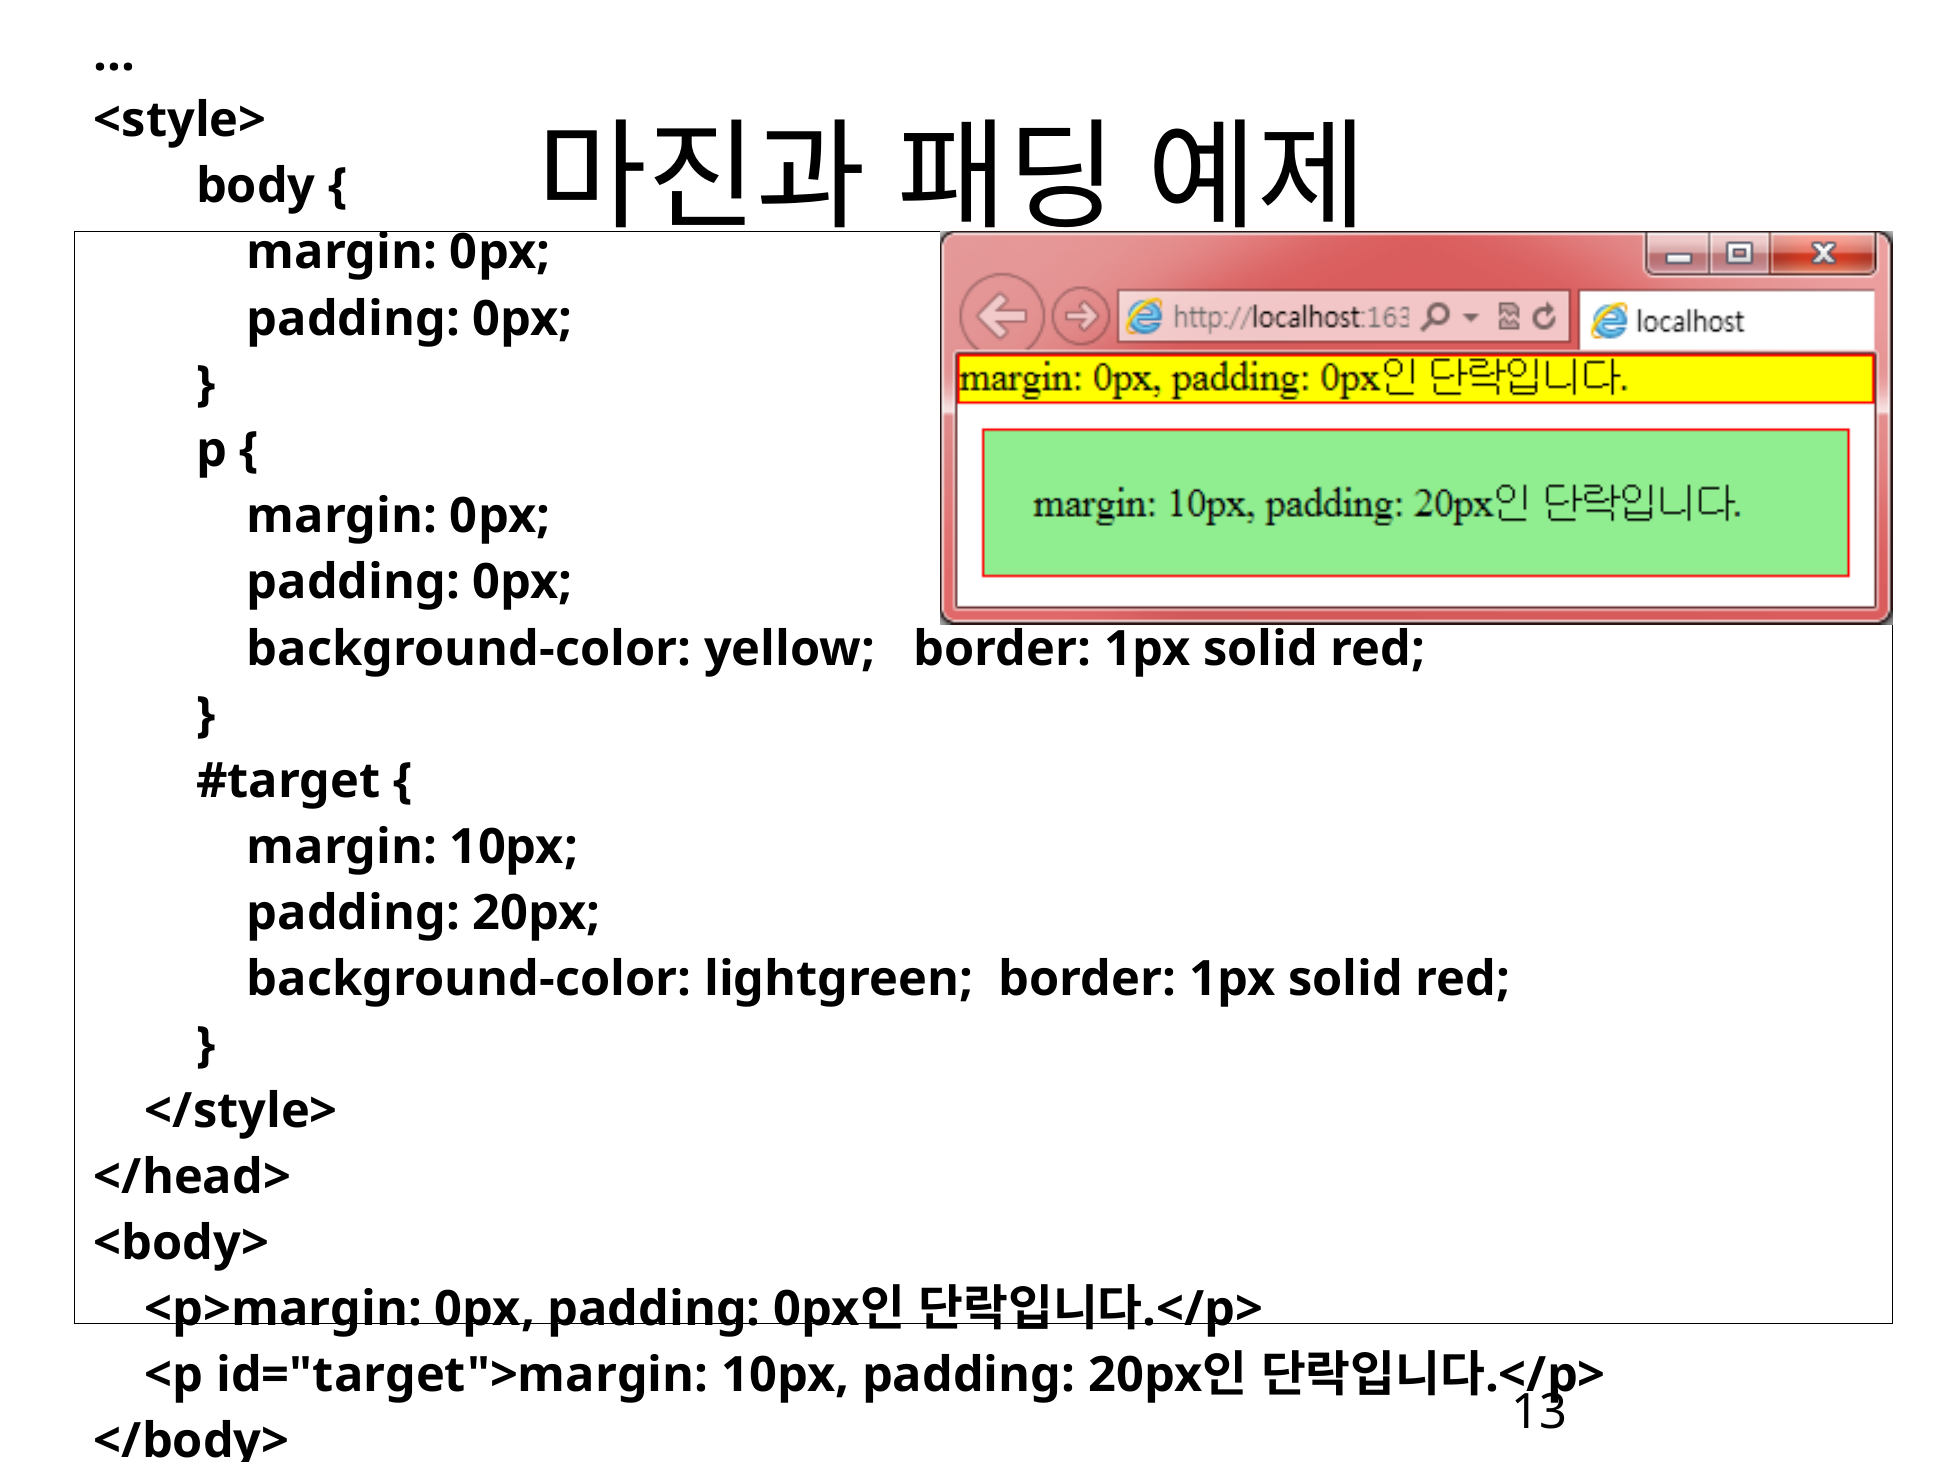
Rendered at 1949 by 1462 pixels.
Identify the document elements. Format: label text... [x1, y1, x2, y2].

slide_number <숫자> [1496, 1372, 1899, 1462]
text_box ... <style> body { margin: 0px; padding: 0px; } p { margin: 0px; padding: 0px; background-color: yellow; border: 1px solid red; } #target { margin: 10px; padding: 20px; background-color: lightgreen; border: 1px solid red; } </style> </head> <body> <p>margin: 0px, padding: 0px인 단락입니다.</p> <p id="target">margin: 10px, padding: 20px인 단락입니다.</p> </body> </html> [74, 231, 1893, 1324]
picture [940, 231, 1893, 625]
title 마진과 패딩 예제 [156, 92, 1749, 231]
